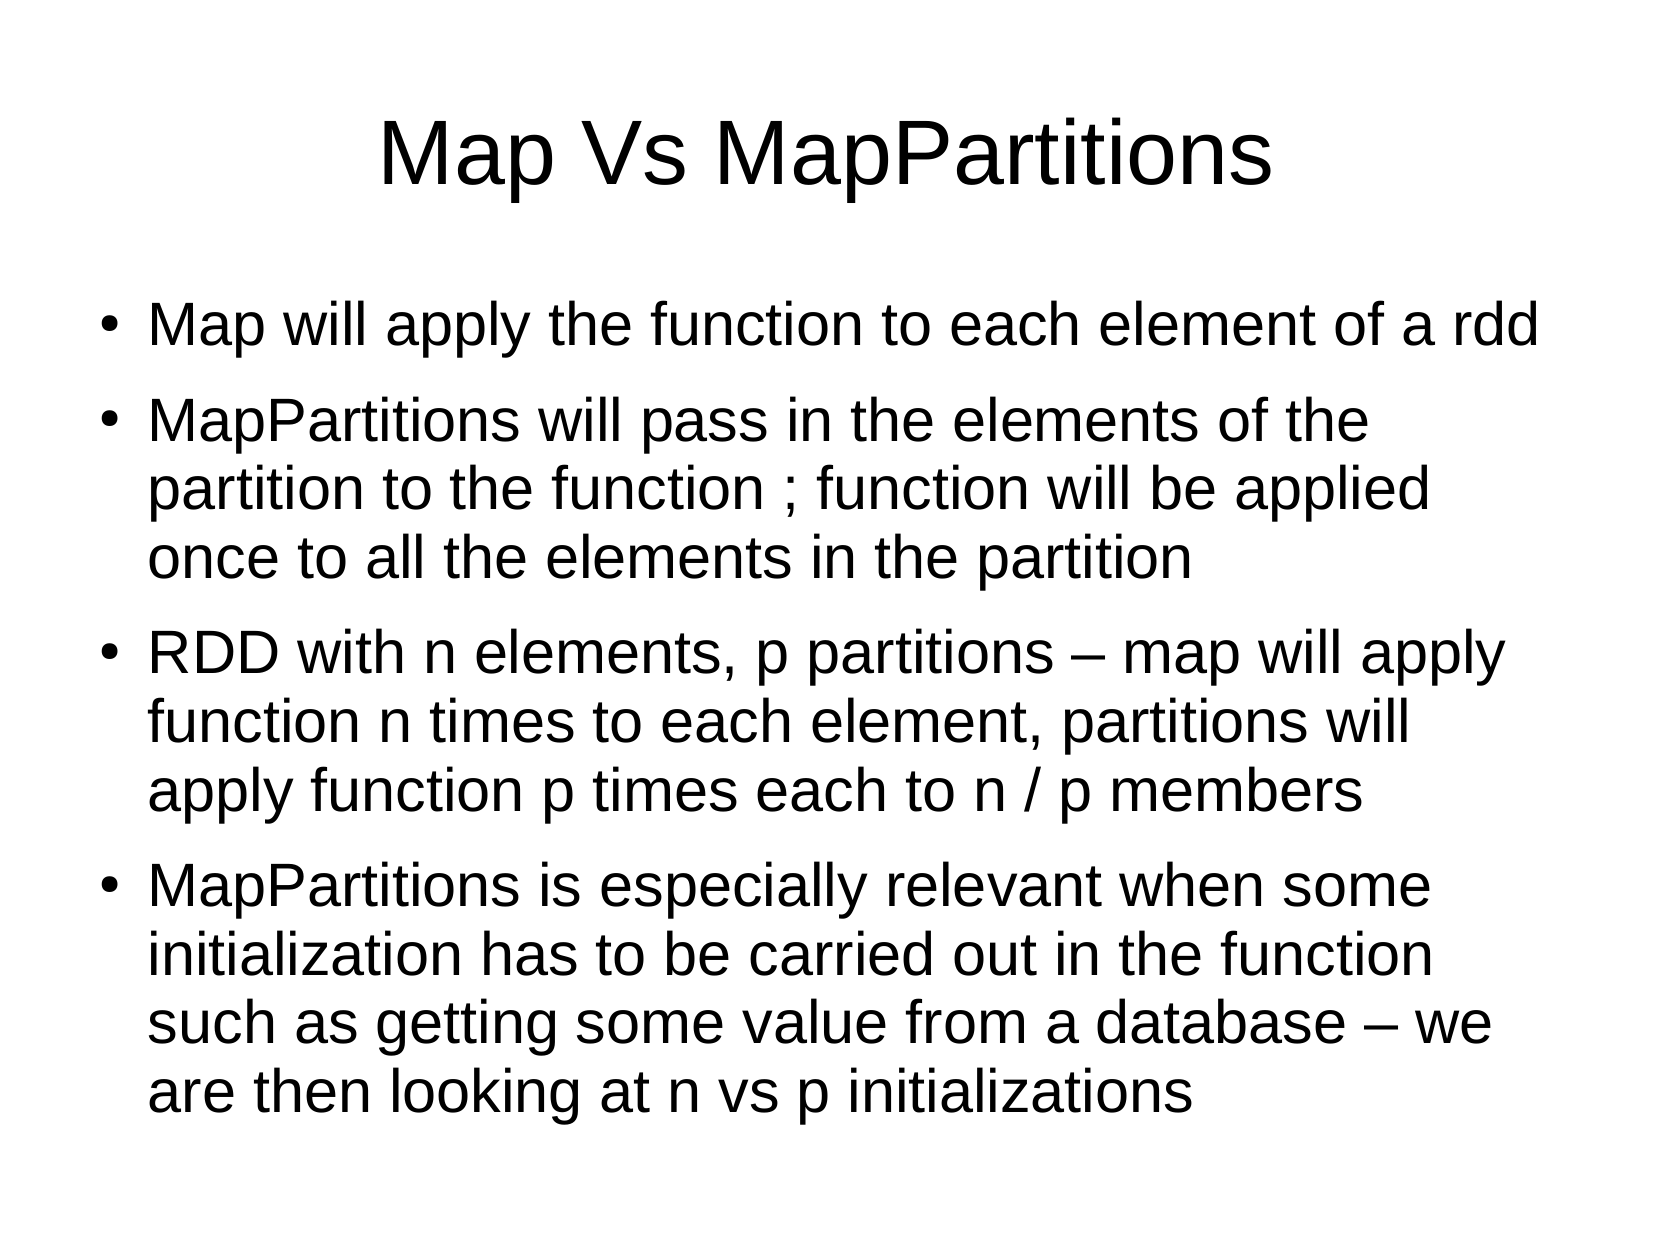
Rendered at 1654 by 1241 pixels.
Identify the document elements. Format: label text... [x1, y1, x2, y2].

list Map will apply the function to each element of a rdd MapPartitions will pass in the elements of the partition to the function ; function will be applied once to all the elements in the partition RDD with n elements, p partitions – map will apply function n times to each element, partitions will apply function p times each to n / p members MapPartitions is especially relevant when some initialization has to be carried out in the function such as getting some value from a database – we are then looking at n vs p initializations [82, 290, 1571, 1141]
title Map Vs MapPartitions [82, 49, 1571, 257]
